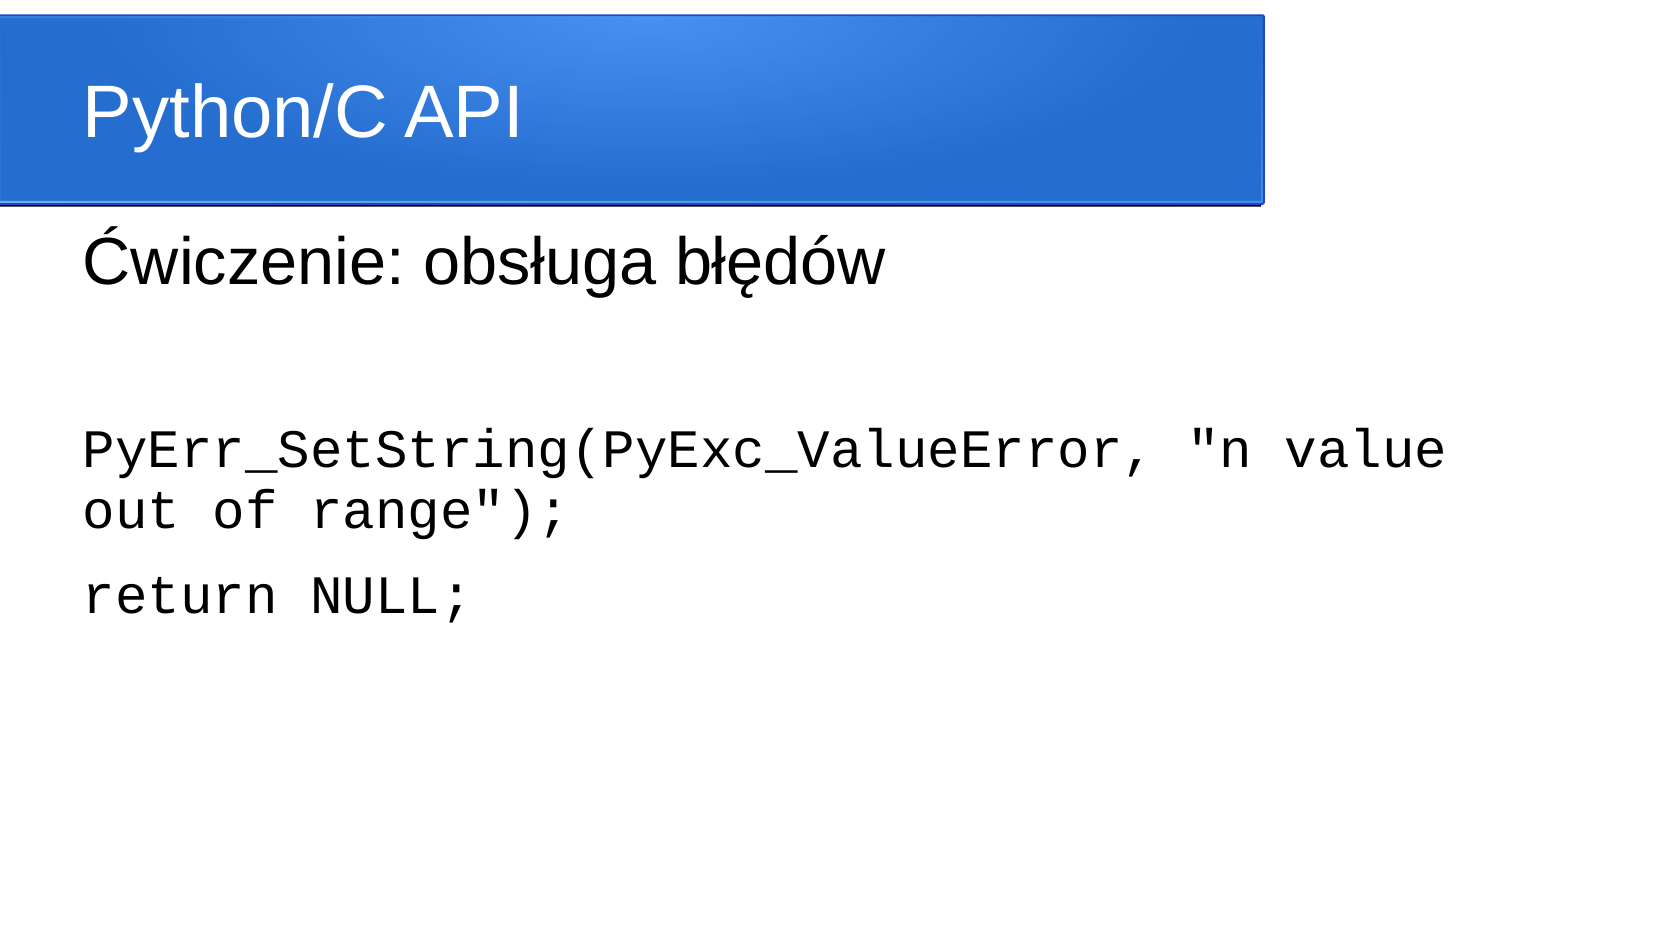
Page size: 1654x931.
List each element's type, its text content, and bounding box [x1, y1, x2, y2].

title Python/C API [82, 35, 1235, 189]
list Ćwiczenie: obsługa błędów PyErr_SetString(PyExc_ValueError, "n value out of range"); return NULL; [82, 224, 1571, 886]
